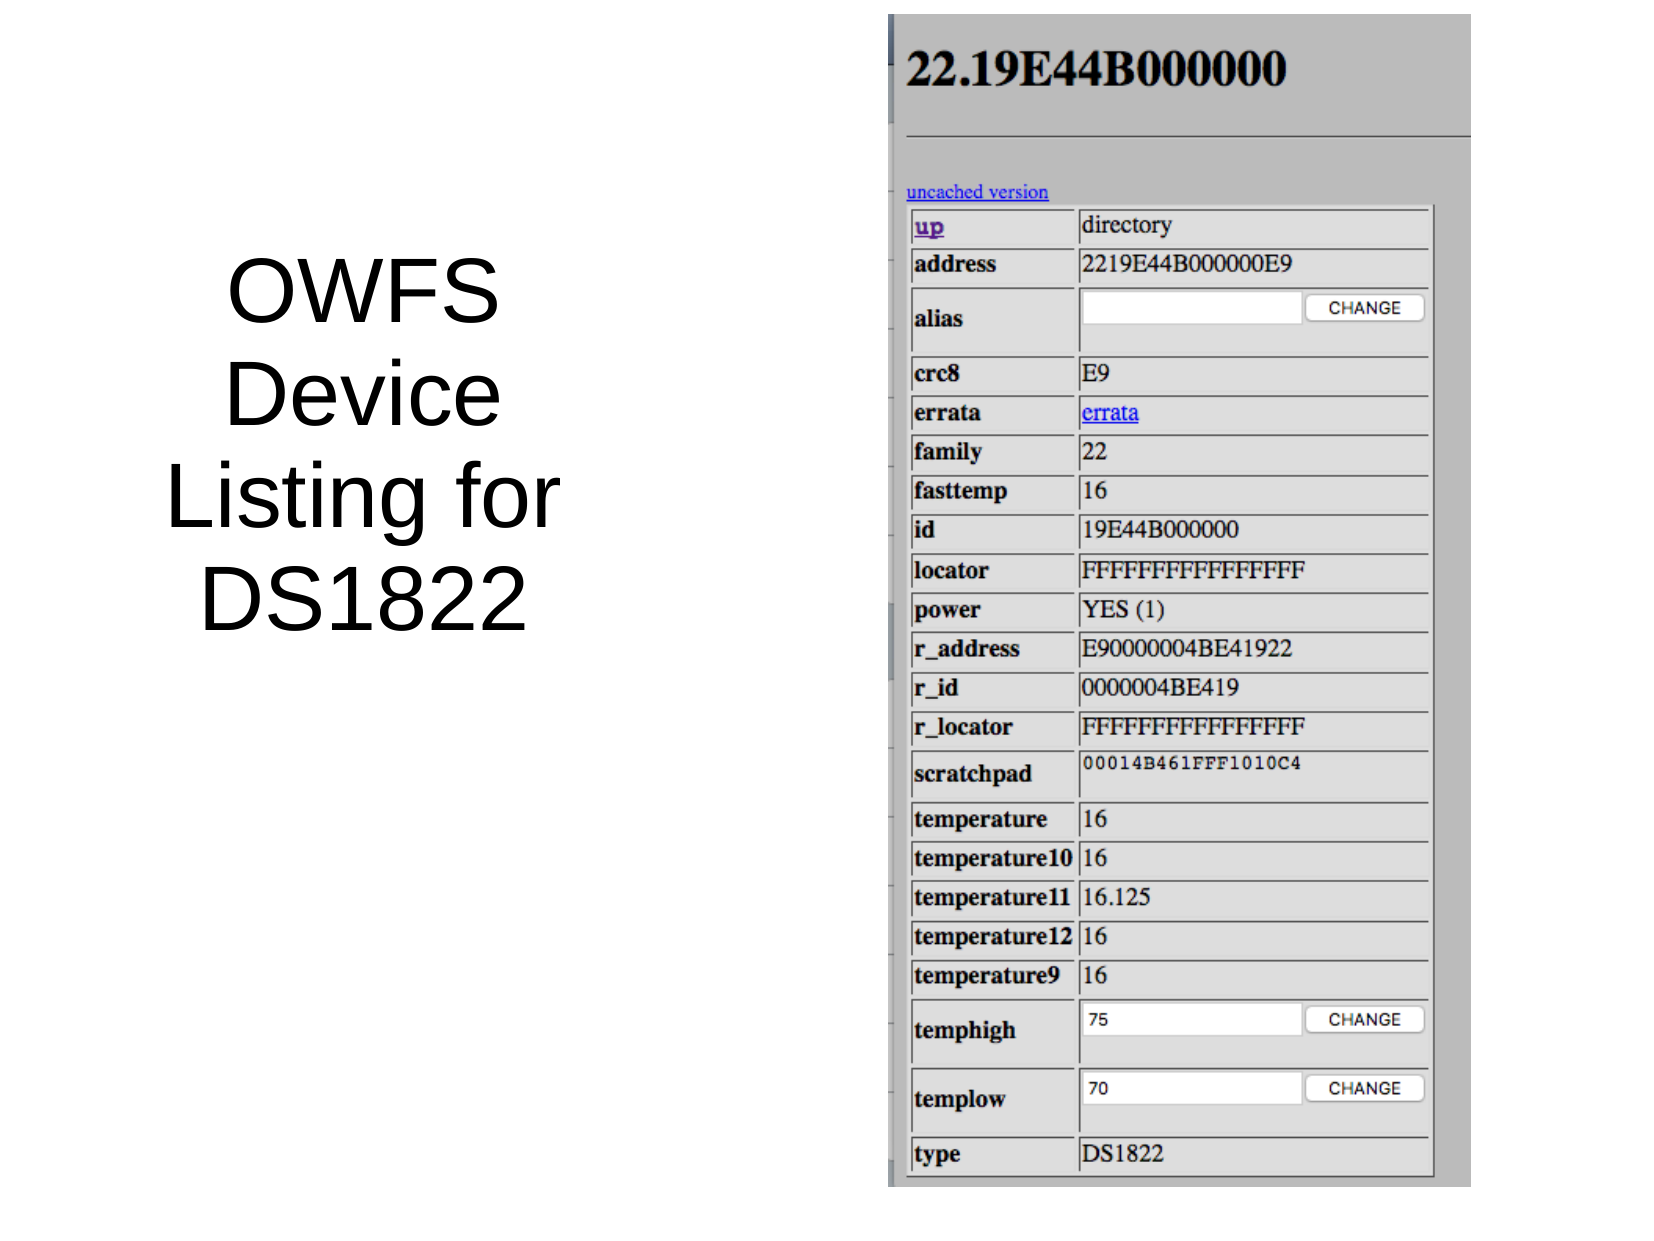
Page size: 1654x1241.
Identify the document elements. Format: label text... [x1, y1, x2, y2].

title OWFS Device Listing for DS1822 [82, 49, 646, 841]
picture [888, 14, 1471, 1187]
